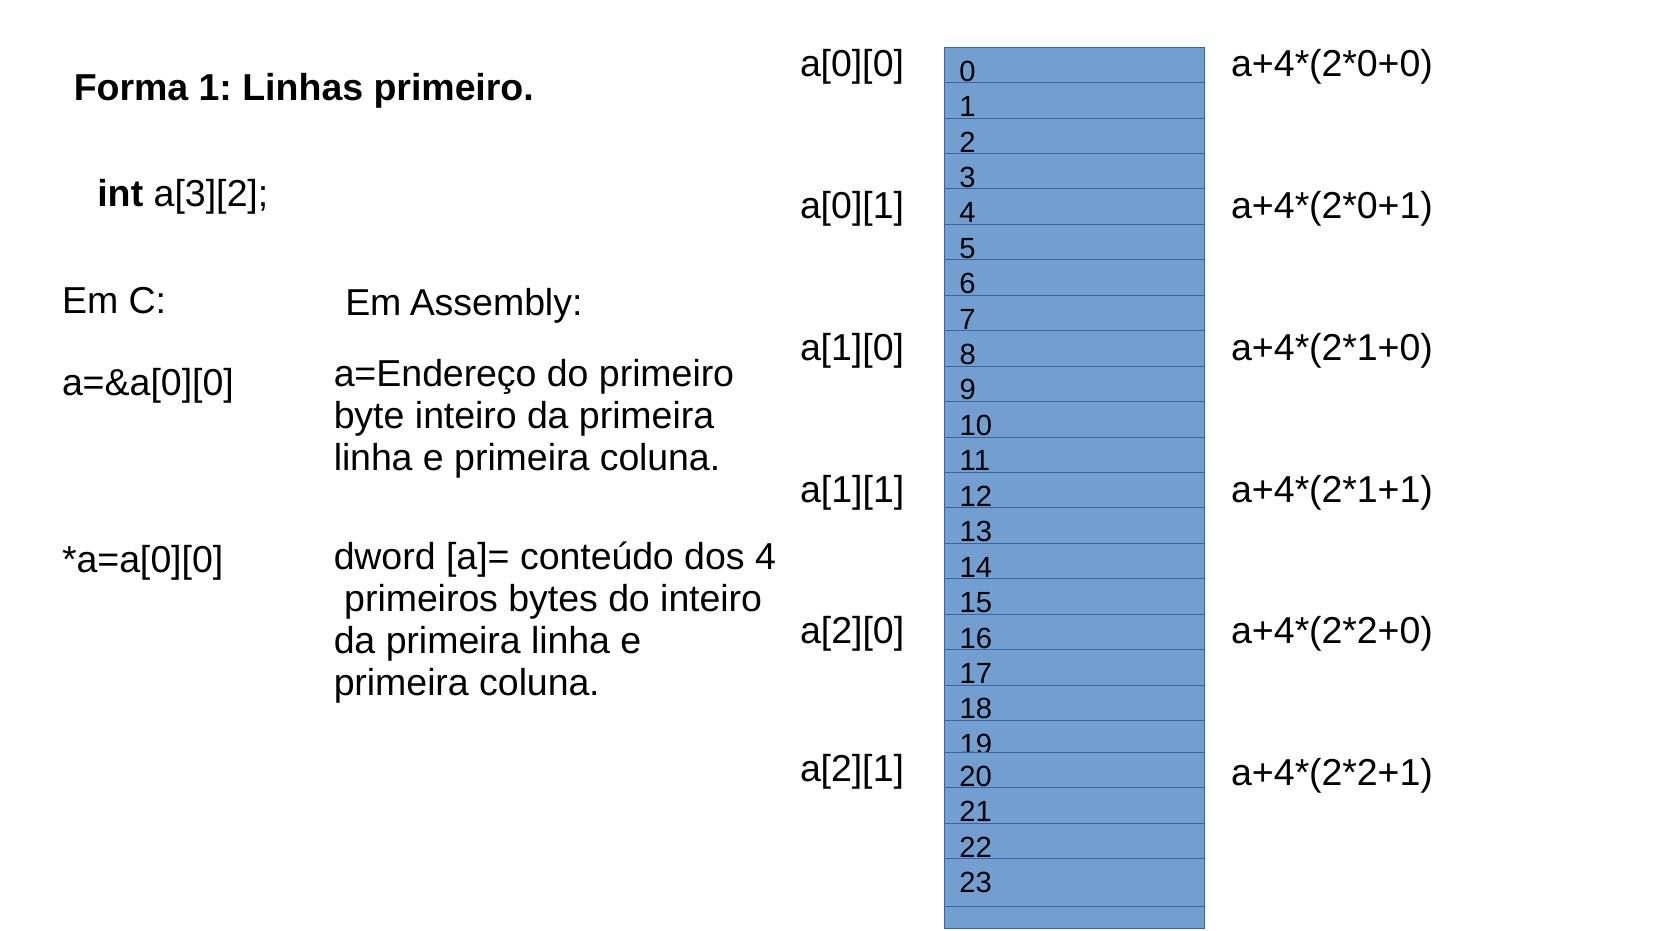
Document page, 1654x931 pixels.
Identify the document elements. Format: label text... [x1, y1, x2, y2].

text_box a+4*(2*2+0) [1216, 602, 1465, 662]
text_box int a[3][2]; [82, 165, 284, 223]
text_box 21 [944, 787, 1205, 823]
text_box 13 [944, 507, 1205, 543]
text_box 23 [944, 858, 1205, 907]
text_box a+4*(2*2+1) [1216, 744, 1465, 804]
text_box a[2][0] [792, 602, 934, 702]
text_box 6 [944, 259, 1205, 295]
text_box a+4*(2*0+0) [1216, 35, 1465, 95]
text_box 12 [944, 472, 1205, 507]
text_box a[1][0] [785, 318, 933, 418]
text_box 2 [944, 118, 1205, 153]
text_box 10 [944, 401, 1205, 437]
text_box a+4*(2*0+1) [1216, 177, 1465, 237]
text_box 17 [944, 649, 1205, 685]
text_box 7 [944, 295, 1205, 330]
text_box 1 [944, 82, 1205, 118]
text_box Forma 1: Linhas primeiro. [59, 59, 550, 116]
text_box Em C: [47, 271, 182, 329]
text_box 0 [944, 47, 1205, 82]
text_box 5 [944, 224, 1205, 259]
text_box 14 [944, 543, 1205, 578]
text_box a[2][1] [785, 740, 933, 840]
text_box 16 [944, 614, 1205, 649]
text_box dword [a]= conteúdo dos 4 primeiros bytes do inteiro da primeira linha e primeira coluna. [318, 527, 792, 711]
text_box 9 [944, 366, 1205, 401]
text_box 3 [944, 153, 1205, 188]
text_box 11 [944, 437, 1205, 472]
text_box [944, 907, 1205, 929]
text_box 22 [944, 823, 1205, 858]
text_box a=Endereço do primeiro byte inteiro da primeira linha e primeira coluna. [318, 344, 792, 486]
text_box 19 [944, 720, 1205, 752]
text_box a+4*(2*1+1) [1216, 460, 1465, 520]
text_box 18 [944, 685, 1205, 720]
text_box a[0][1] [785, 177, 933, 276]
text_box a+4*(2*1+0) [1216, 318, 1465, 378]
text_box a=&a[0][0] [47, 354, 249, 412]
text_box 20 [944, 752, 1205, 787]
text_box 4 [944, 188, 1205, 224]
text_box 8 [944, 330, 1205, 366]
text_box Em Assembly: [330, 273, 598, 331]
text_box 15 [944, 578, 1205, 614]
text_box *a=a[0][0] [47, 531, 239, 589]
text_box a[1][1] [785, 460, 934, 560]
text_box a[0][0] [785, 35, 933, 135]
